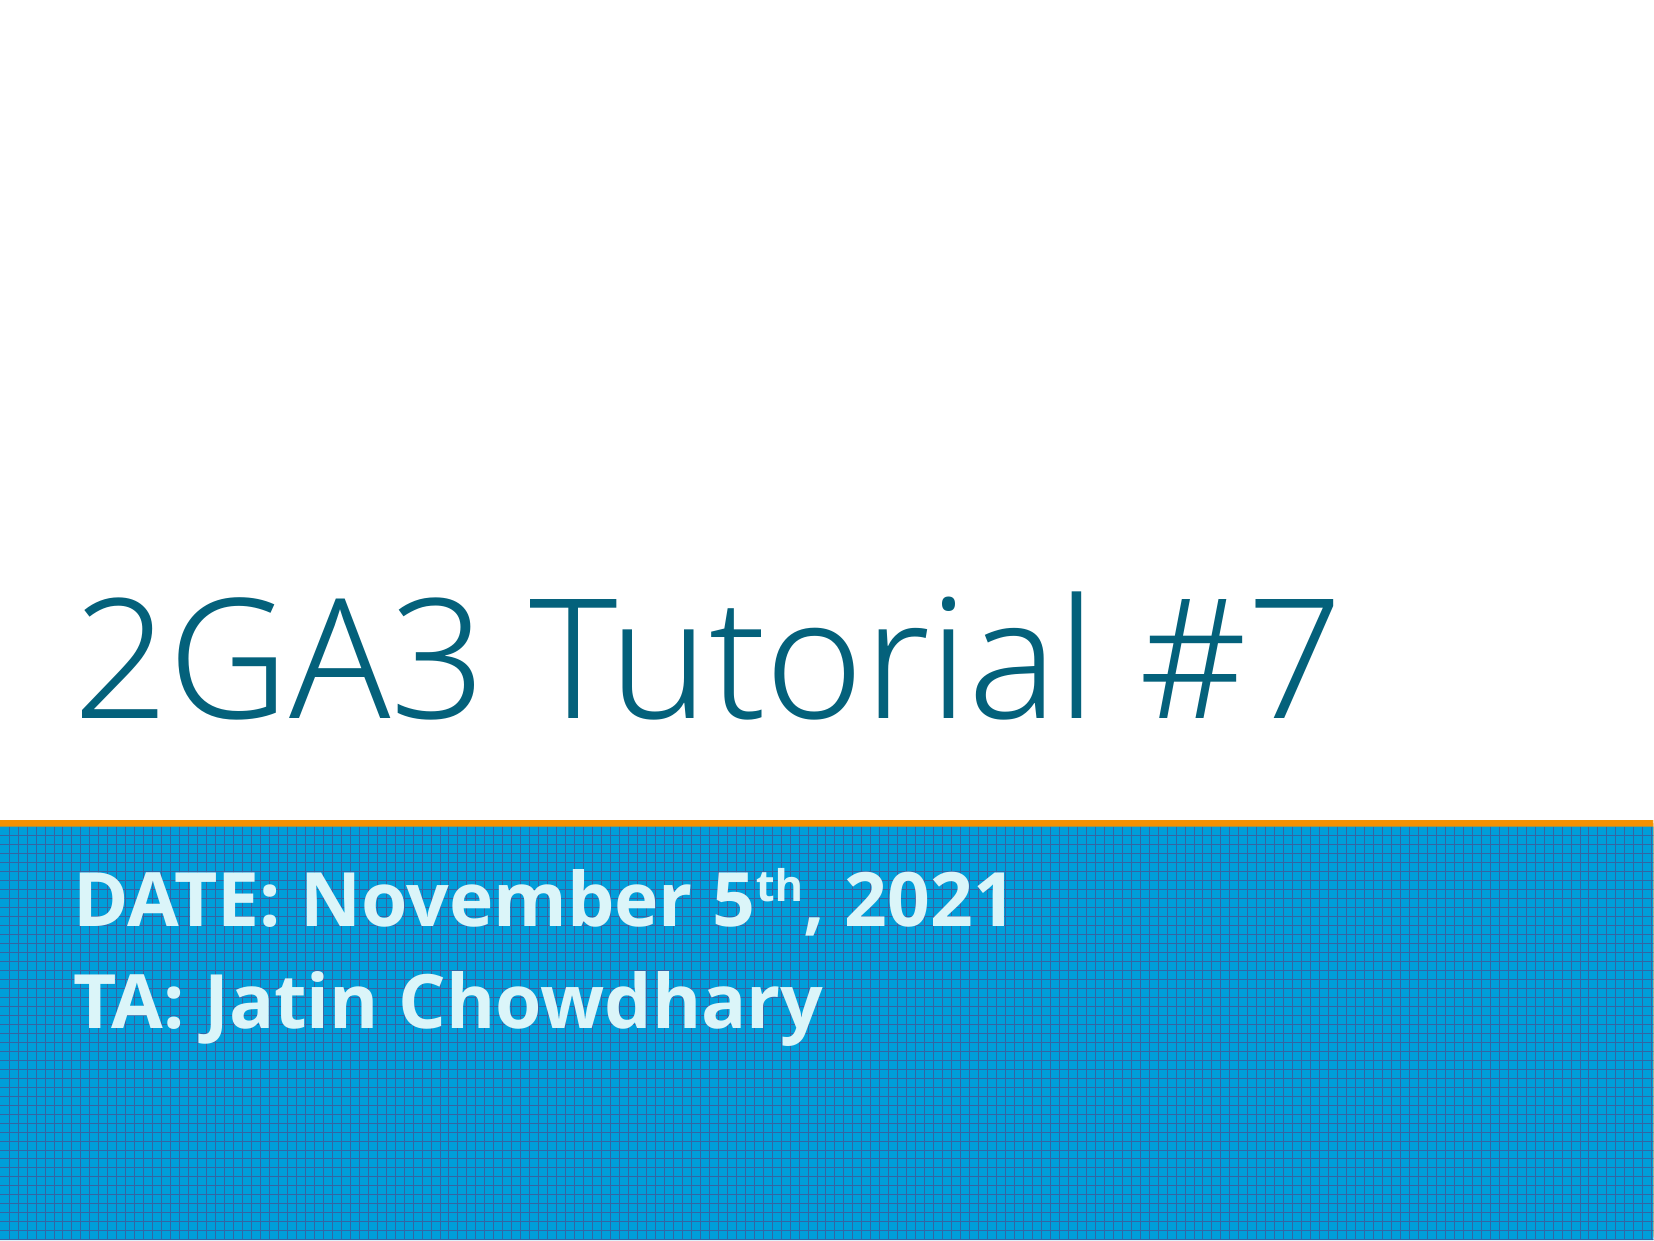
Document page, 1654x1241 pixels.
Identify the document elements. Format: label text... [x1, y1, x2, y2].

subtitle DATE: November 5th, 2021 TA: Jatin Chowdhary [73, 846, 1551, 1103]
title 2GA3 Tutorial #7 [73, 59, 1551, 768]
